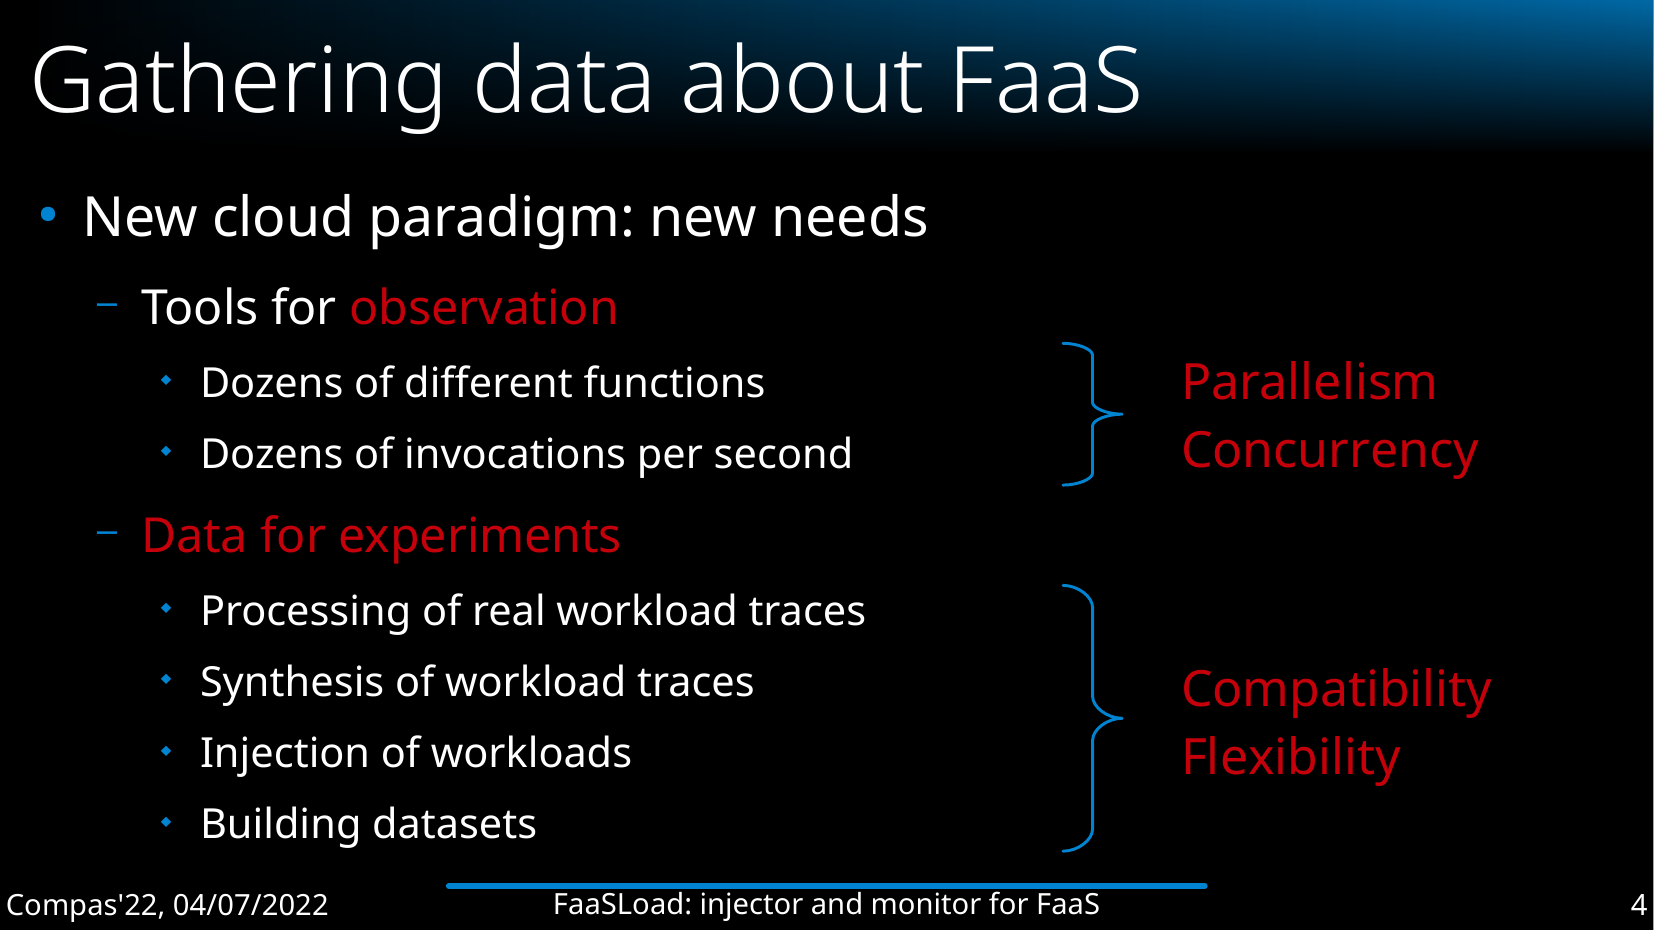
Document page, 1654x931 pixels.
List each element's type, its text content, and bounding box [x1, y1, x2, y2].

text_box Parallelism Concurrency [1181, 343, 1595, 486]
text_box Compatibility Flexibility [1181, 649, 1595, 793]
list New cloud paradigm: new needs Tools for observation Dozens of different functions Dozens of invocations per second Data for experiments Processing of real workload traces Synthesis of workload traces Injection of workloads Building datasets [23, 177, 1630, 852]
title Gathering data about FaaS [0, 0, 1654, 154]
